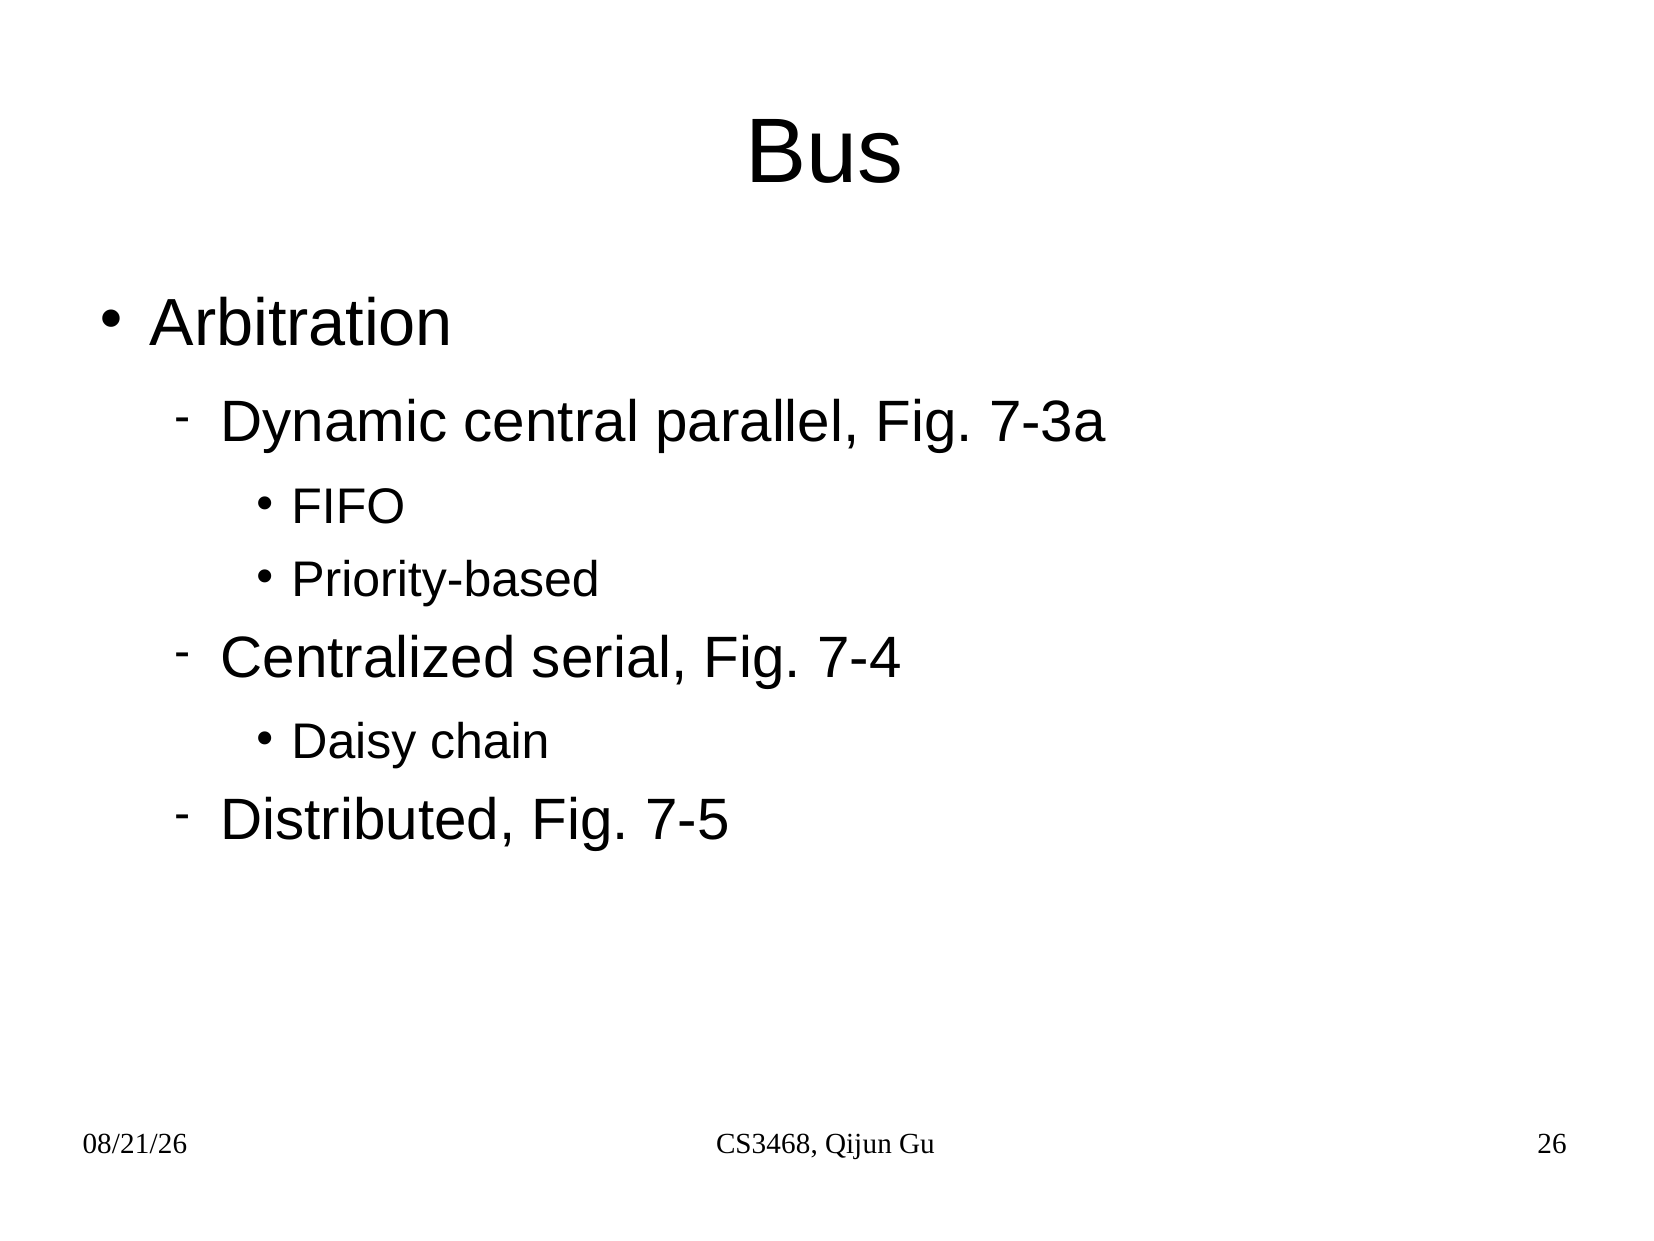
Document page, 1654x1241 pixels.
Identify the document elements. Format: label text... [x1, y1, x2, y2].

list Arbitration Dynamic central parallel, Fig. 7-3a FIFO Priority-based Centralized serial, Fig. 7-4 Daisy chain Distributed, Fig. 7-5 [82, 290, 1567, 1090]
title Bus [82, 56, 1567, 245]
